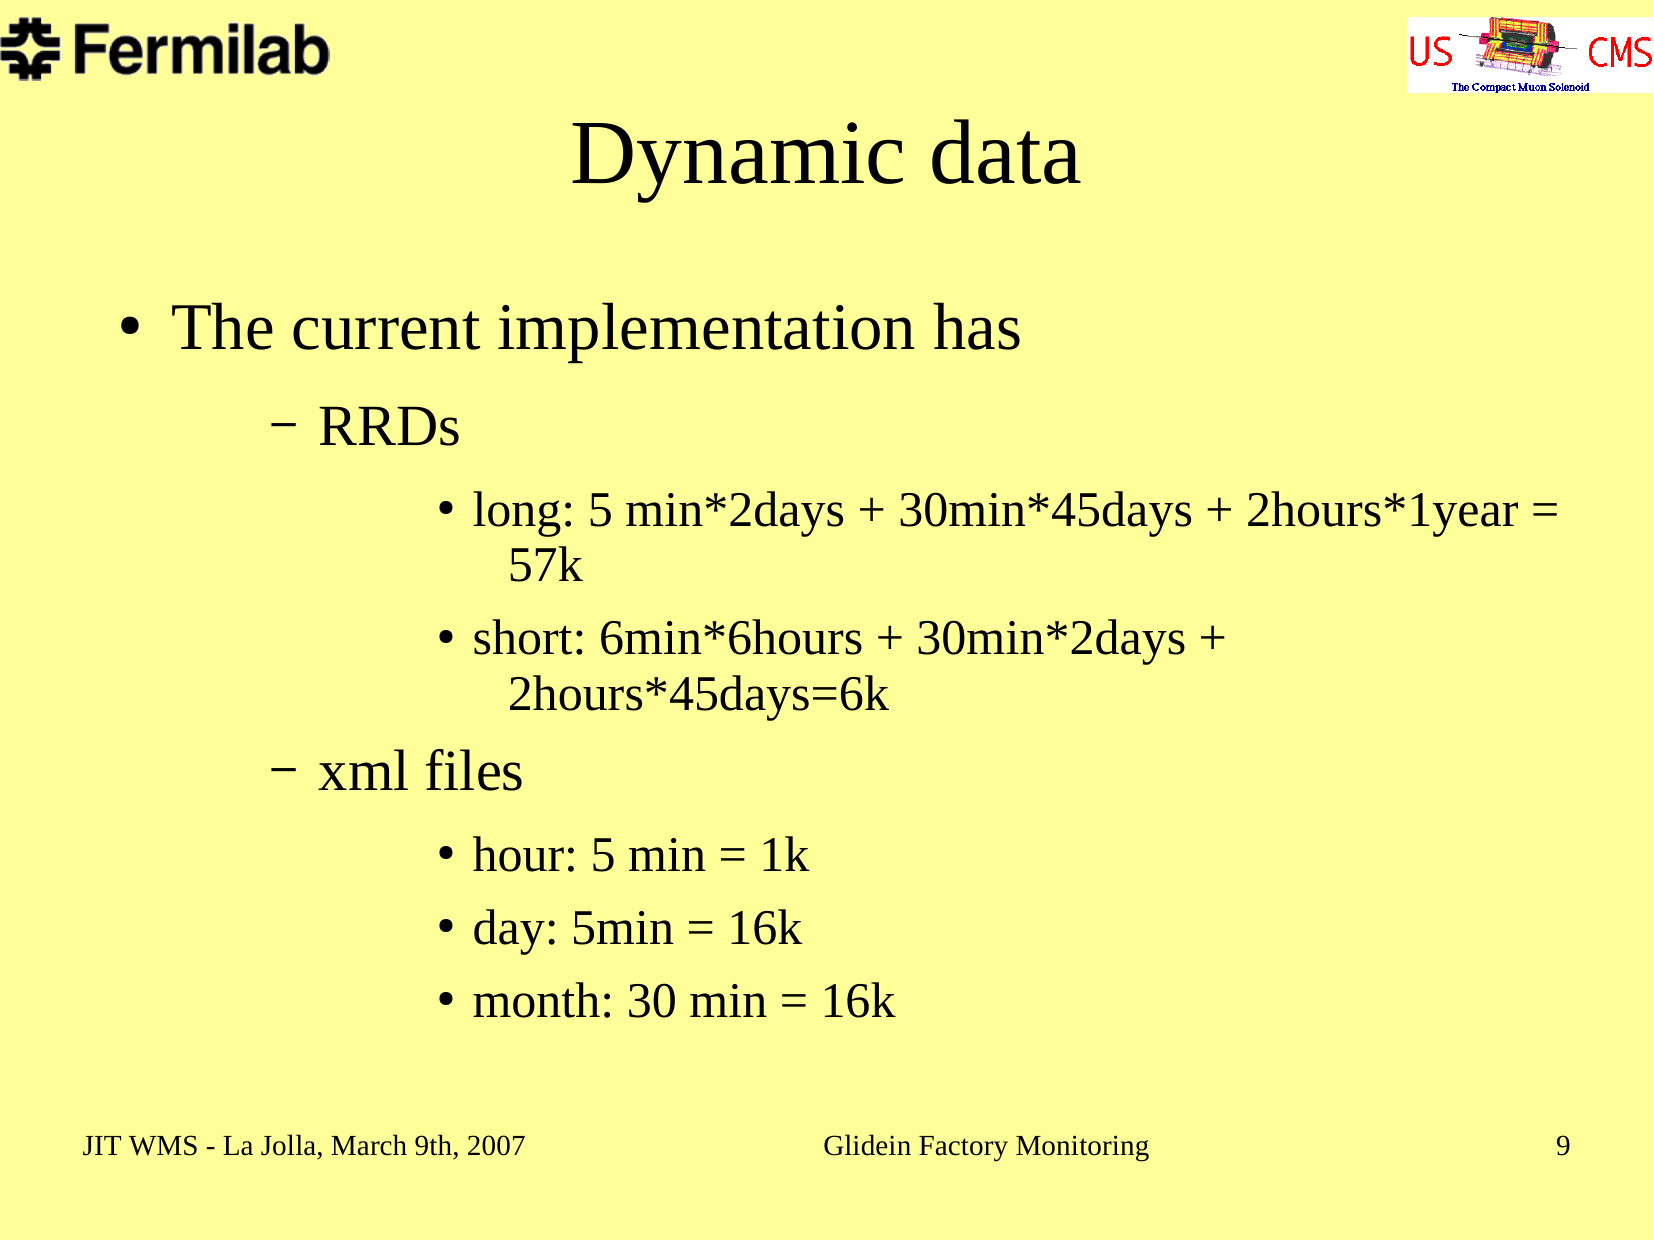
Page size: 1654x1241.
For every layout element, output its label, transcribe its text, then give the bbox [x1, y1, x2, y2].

picture [1407, 17, 1654, 93]
picture [0, 17, 330, 81]
list The current implementation has RRDs long: 5 min*2days + 30min*45days + 2hours*1year = 57k short: 6min*6hours + 30min*2days + 2hours*45days=6k xml files hour: 5 min = 1k day: 5min = 16k month: 30 min = 16k [82, 290, 1571, 1094]
title Dynamic data [82, 49, 1571, 257]
